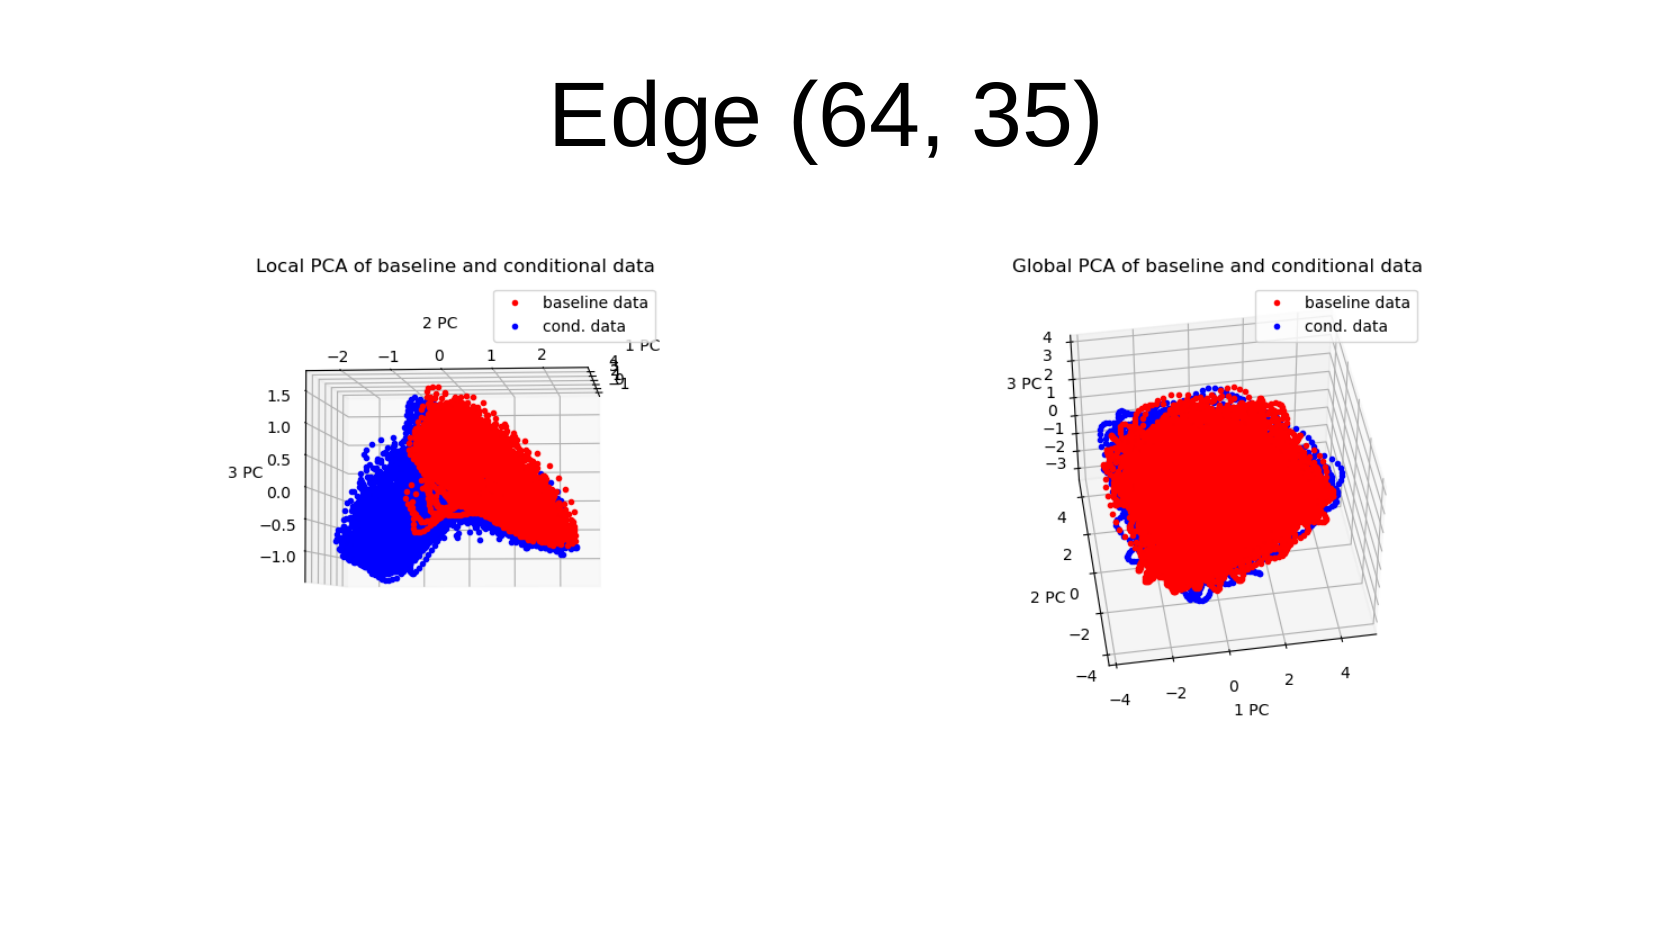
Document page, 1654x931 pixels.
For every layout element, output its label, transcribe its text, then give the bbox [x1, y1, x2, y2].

title Edge (64, 35) [82, 37, 1571, 193]
picture [86, 217, 806, 758]
picture [848, 217, 1568, 758]
